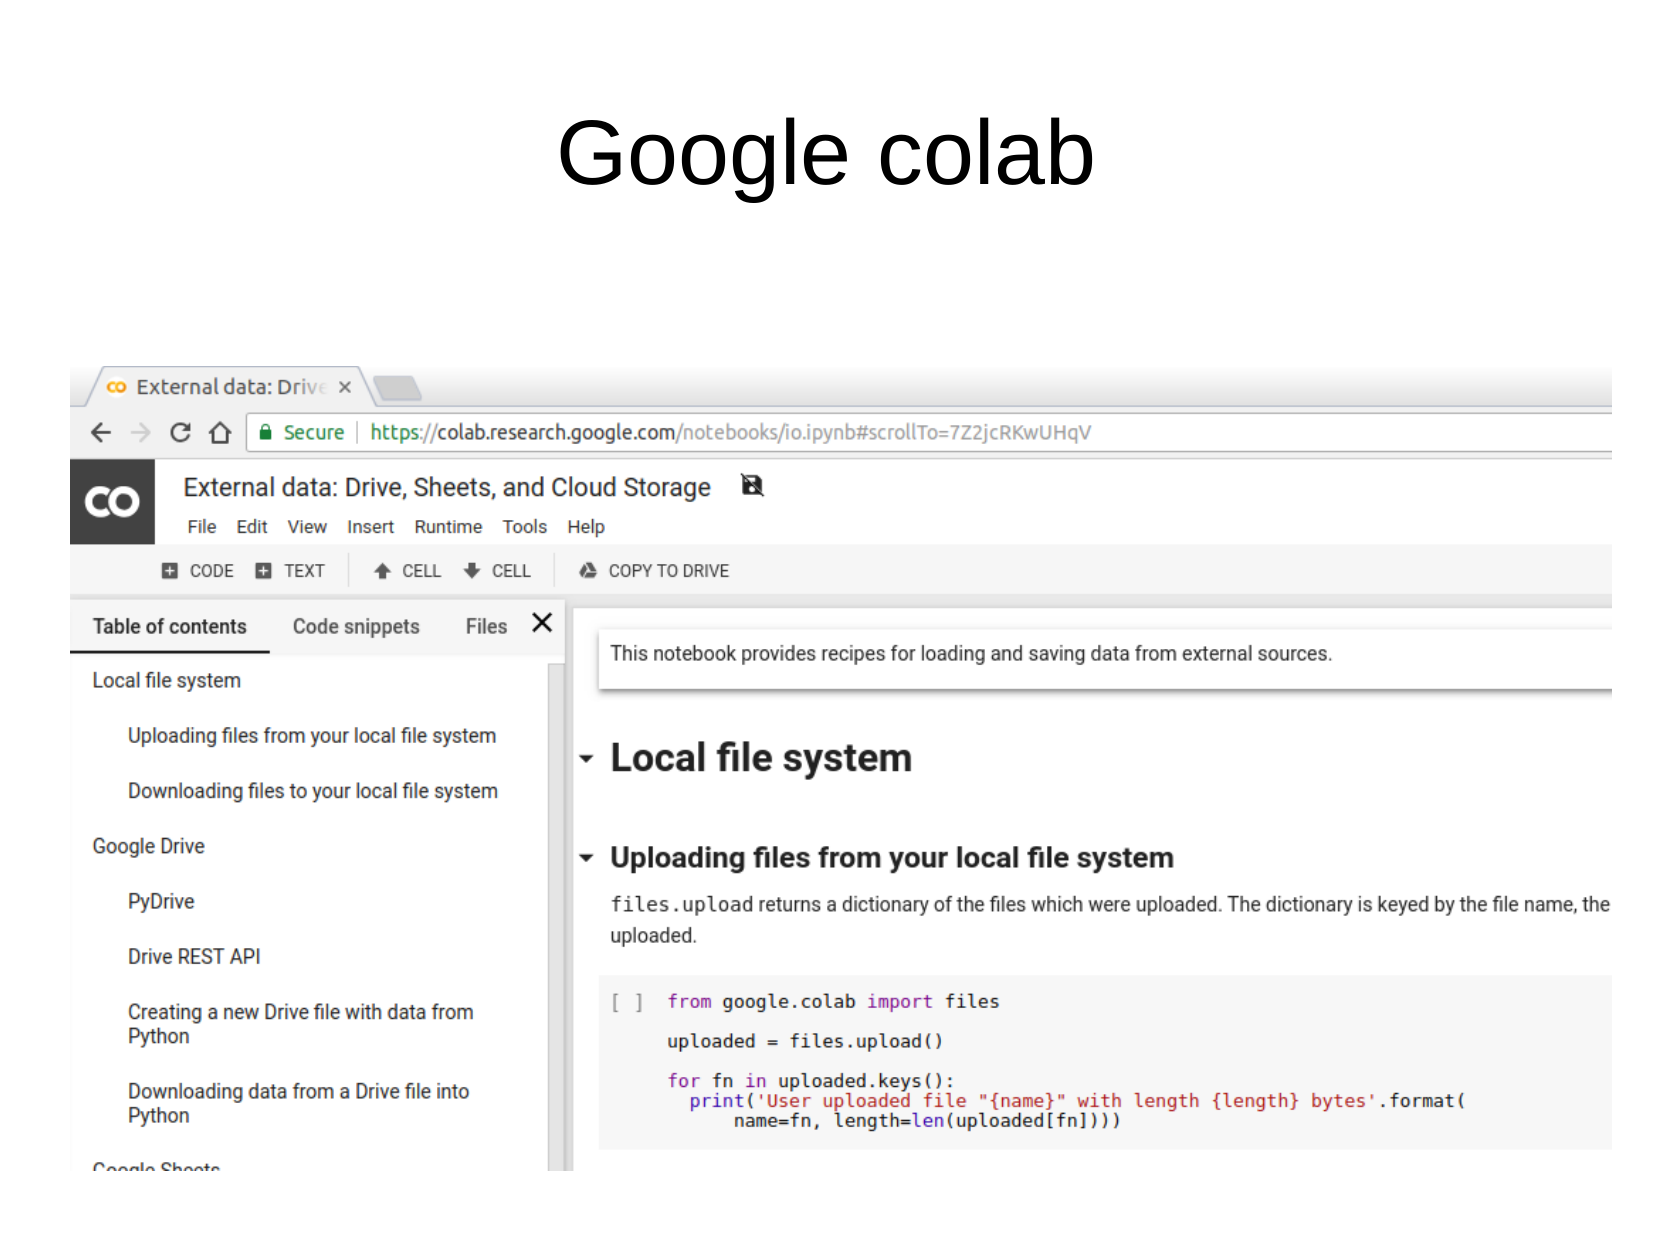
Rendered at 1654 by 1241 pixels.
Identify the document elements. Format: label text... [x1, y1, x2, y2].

title Google colab [82, 49, 1571, 257]
picture [70, 366, 1612, 1172]
